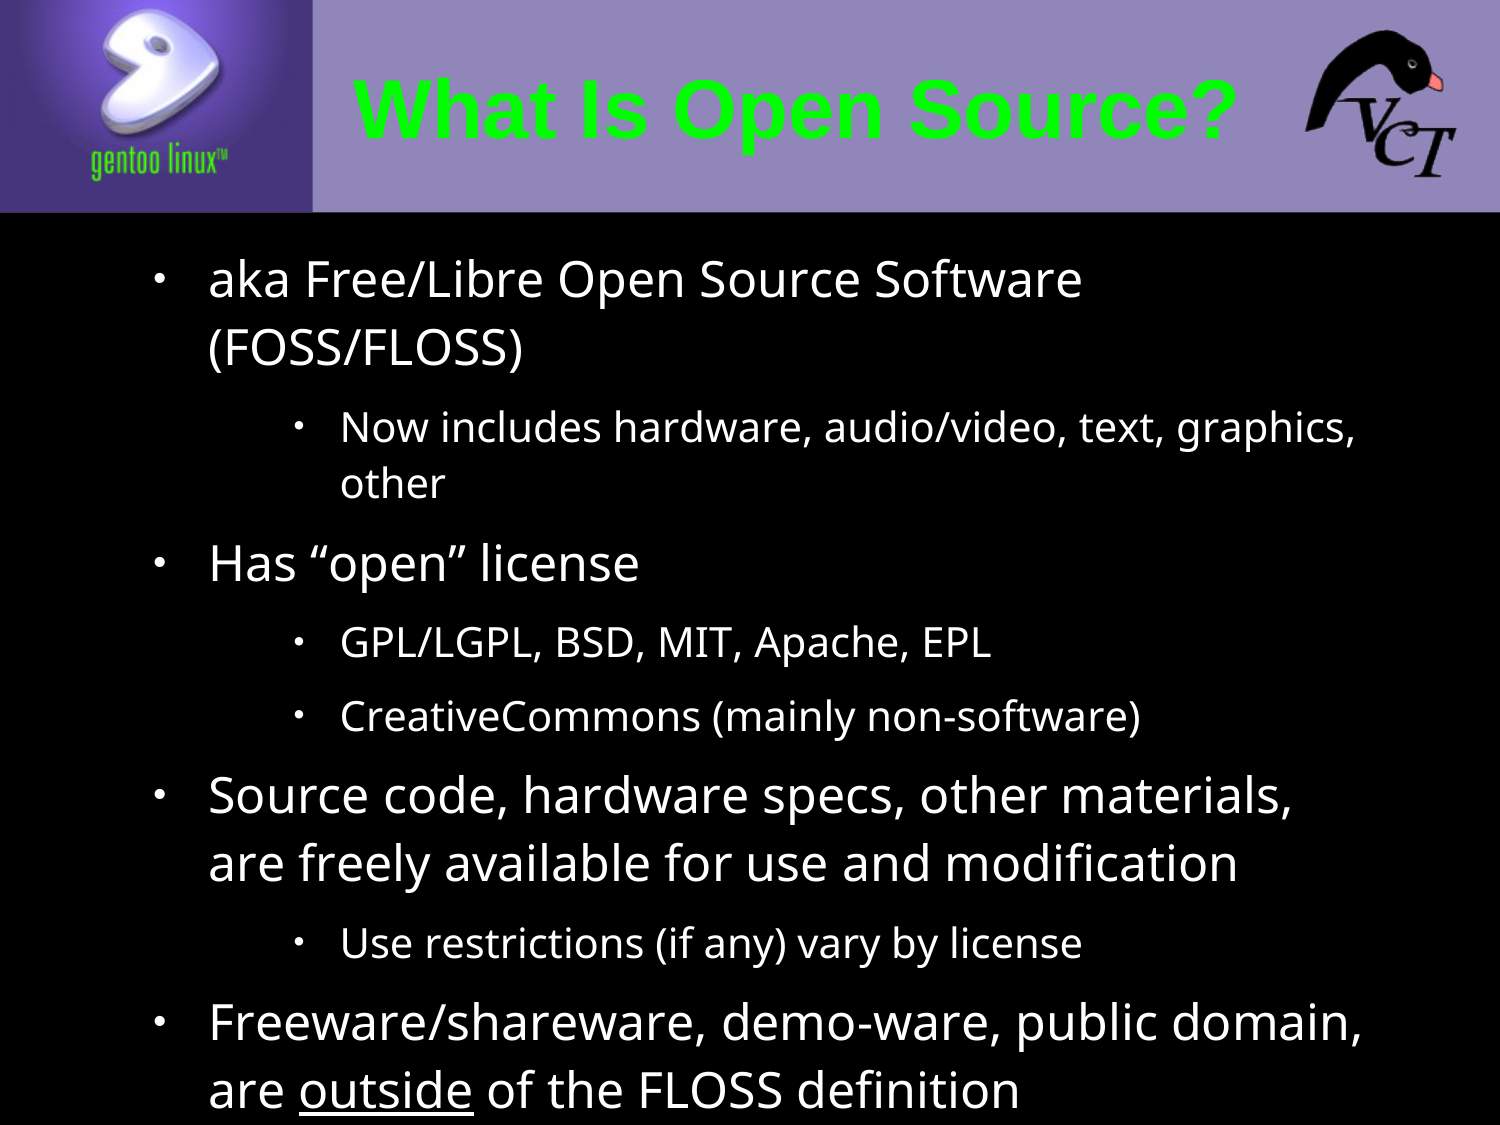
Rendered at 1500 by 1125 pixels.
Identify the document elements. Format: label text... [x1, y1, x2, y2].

list aka Free/Libre Open Source Software (FOSS/FLOSS) Now includes hardware, audio/video, text, graphics, other Has “open” license GPL/LGPL, BSD, MIT, Apache, EPL CreativeCommons (mainly non-software) Source code, hardware specs, other materials, are freely available for use and modification Use restrictions (if any) vary by license Freeware/shareware, demo-ware, public domain, are outside of the FLOSS definition If in doubt, READ the license [96, 244, 1385, 1093]
picture [1292, 21, 1471, 189]
picture [0, 0, 302, 184]
title What Is Open Source? [324, 12, 1271, 201]
